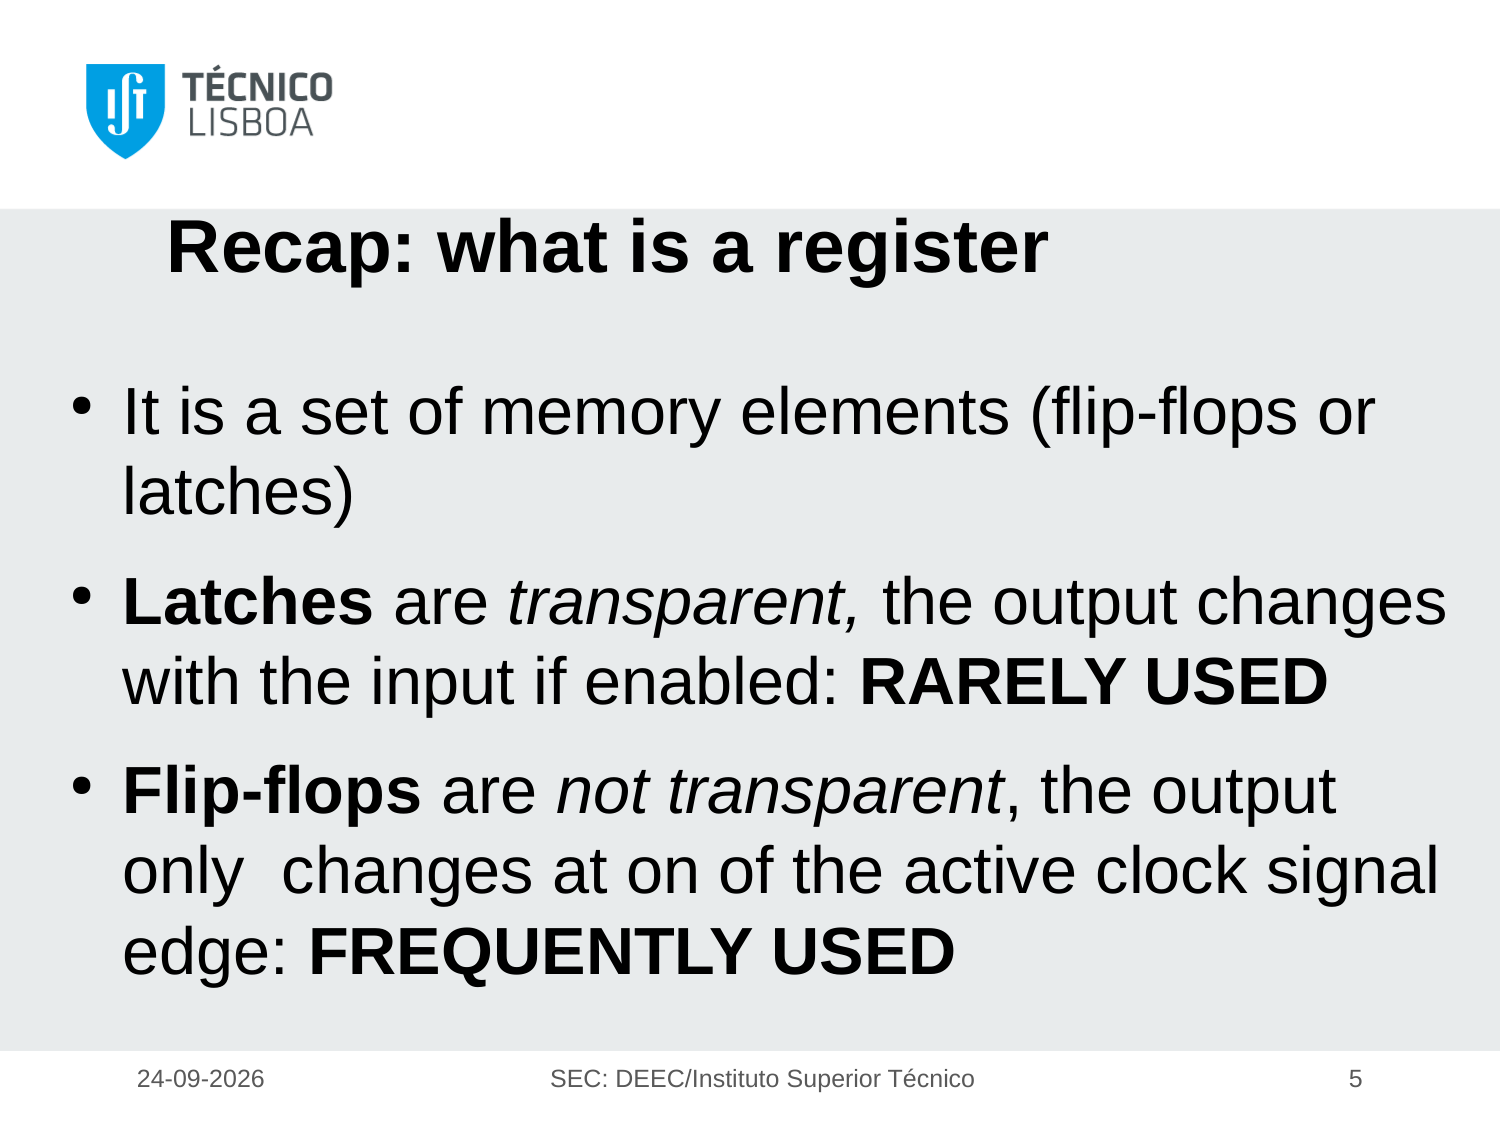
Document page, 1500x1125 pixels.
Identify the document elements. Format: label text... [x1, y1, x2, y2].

picture [0, 0, 1500, 1125]
list It is a set of memory elements (flip-flops or latches) Latches are transparent, the output changes with the input if enabled: RARELY USED Flip-flops are not transparent, the output only changes at on of the active clock signal edge: FREQUENTLY USED [52, 367, 1465, 1030]
title Recap: what is a register [151, 171, 1408, 314]
